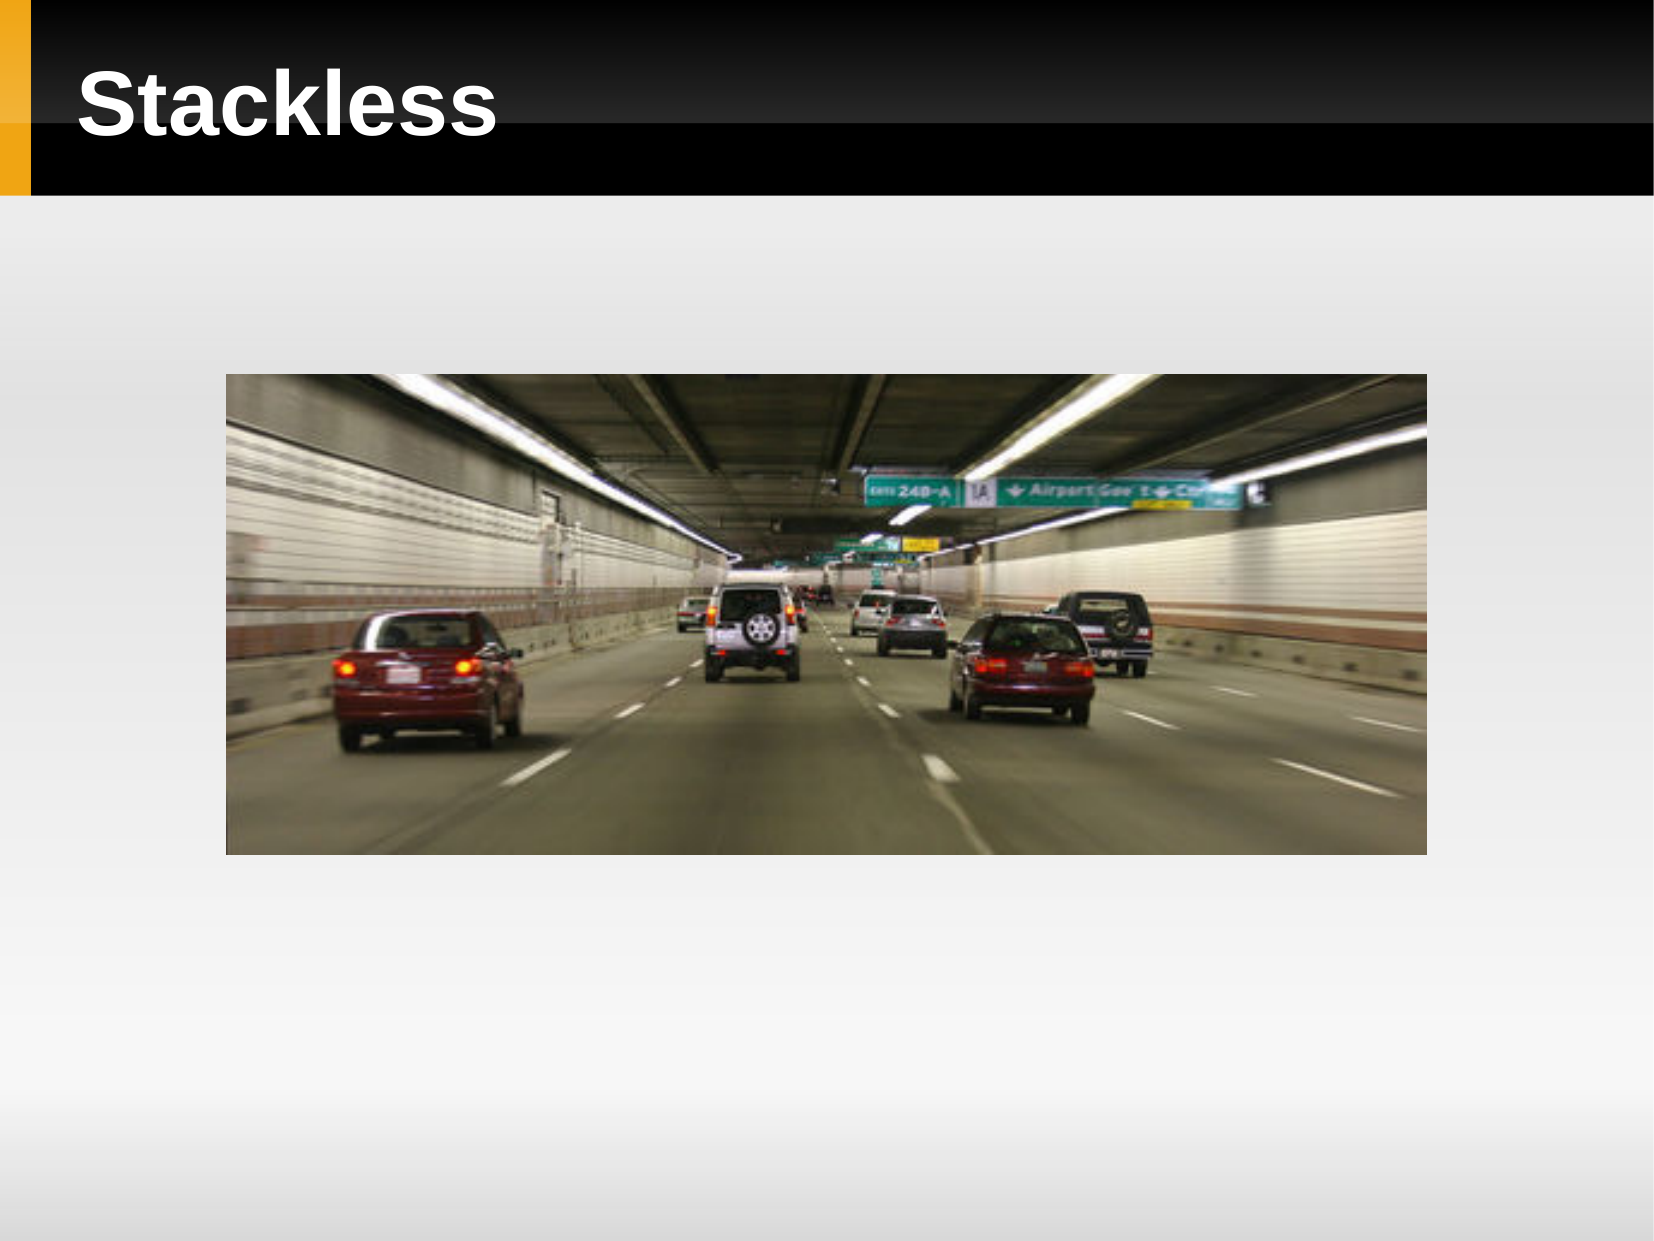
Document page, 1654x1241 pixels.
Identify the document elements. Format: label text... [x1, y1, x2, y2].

picture [0, 0, 1654, 1241]
title Stackless [76, 0, 1565, 208]
